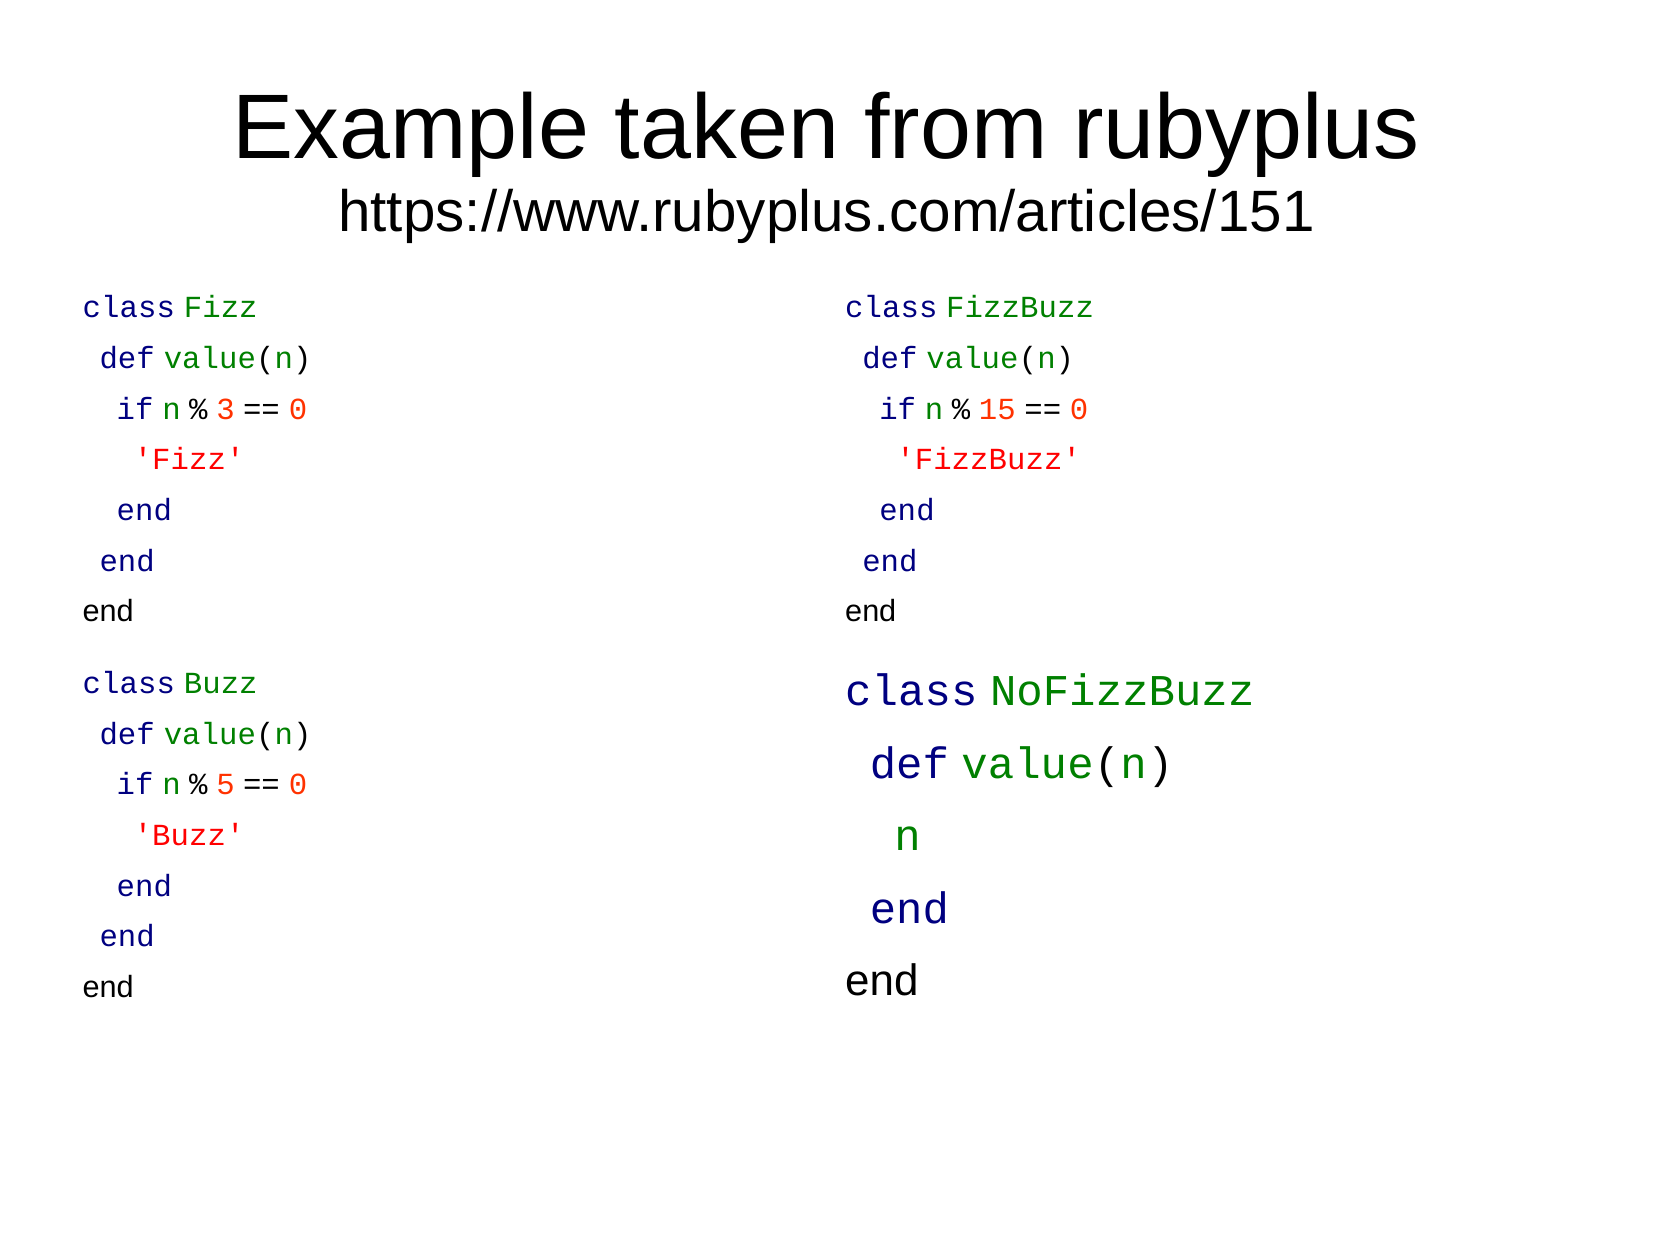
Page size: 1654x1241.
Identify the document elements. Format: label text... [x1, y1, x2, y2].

list class FizzBuzz def value(n) if n % 15 == 0 'FizzBuzz' end end end [845, 290, 1572, 634]
text_box Example taken from rubyplus https://www.rubyplus.com/articles/151 [82, 56, 1571, 264]
list class NoFizzBuzz def value(n) n end end [845, 665, 1572, 1009]
list class Fizz def value(n) if n % 3 == 0 'Fizz' end end end [82, 290, 809, 634]
list class Buzz def value(n) if n % 5 == 0 'Buzz' end end end [82, 665, 809, 1009]
